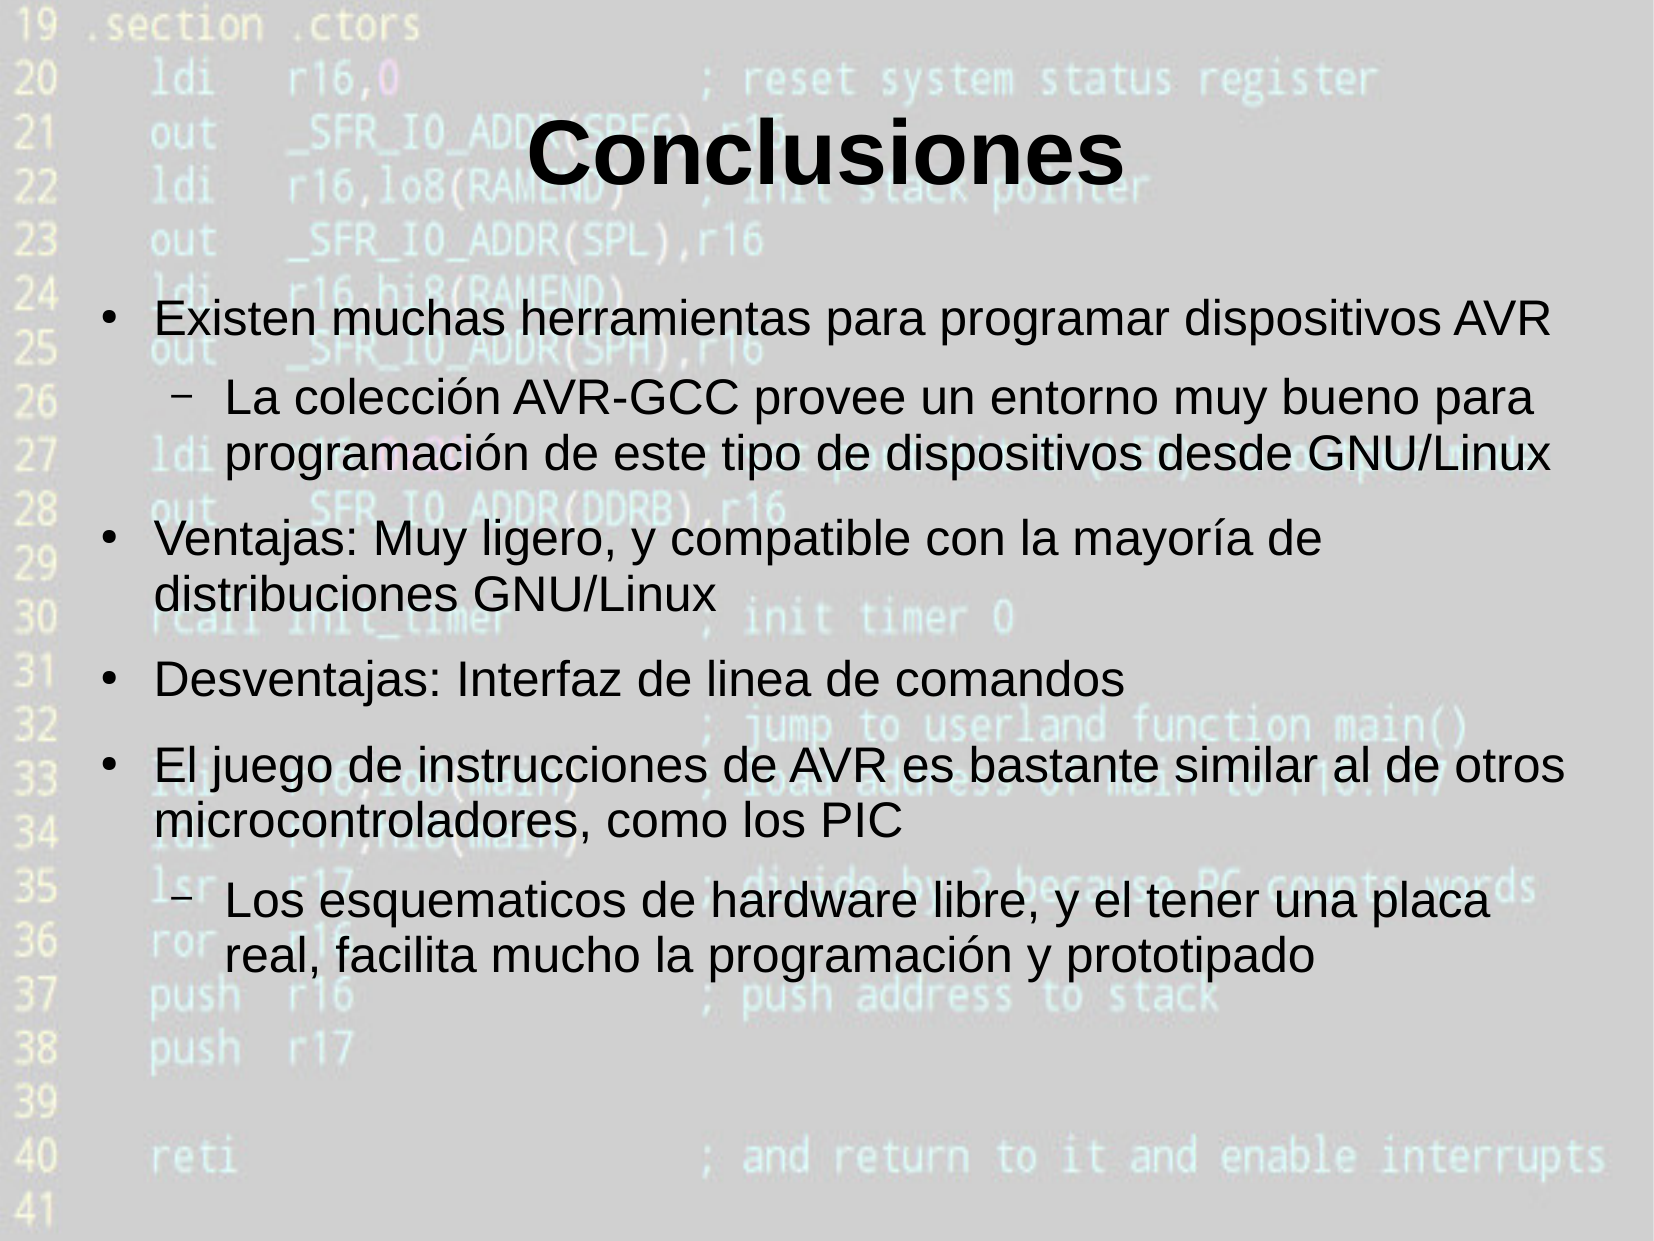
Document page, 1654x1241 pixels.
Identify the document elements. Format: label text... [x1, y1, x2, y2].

title Conclusiones [82, 49, 1571, 257]
list Existen muchas herramientas para programar dispositivos AVR La colección AVR-GCC provee un entorno muy bueno para programación de este tipo de dispositivos desde GNU/Linux Ventajas: Muy ligero, y compatible con la mayoría de distribuciones GNU/Linux Desventajas: Interfaz de linea de comandos El juego de instrucciones de AVR es bastante similar al de otros microcontroladores, como los PIC Los esquematicos de hardware libre, y el tener una placa real, facilita mucho la programación y prototipado [82, 290, 1571, 1010]
picture [0, 0, 1654, 1241]
